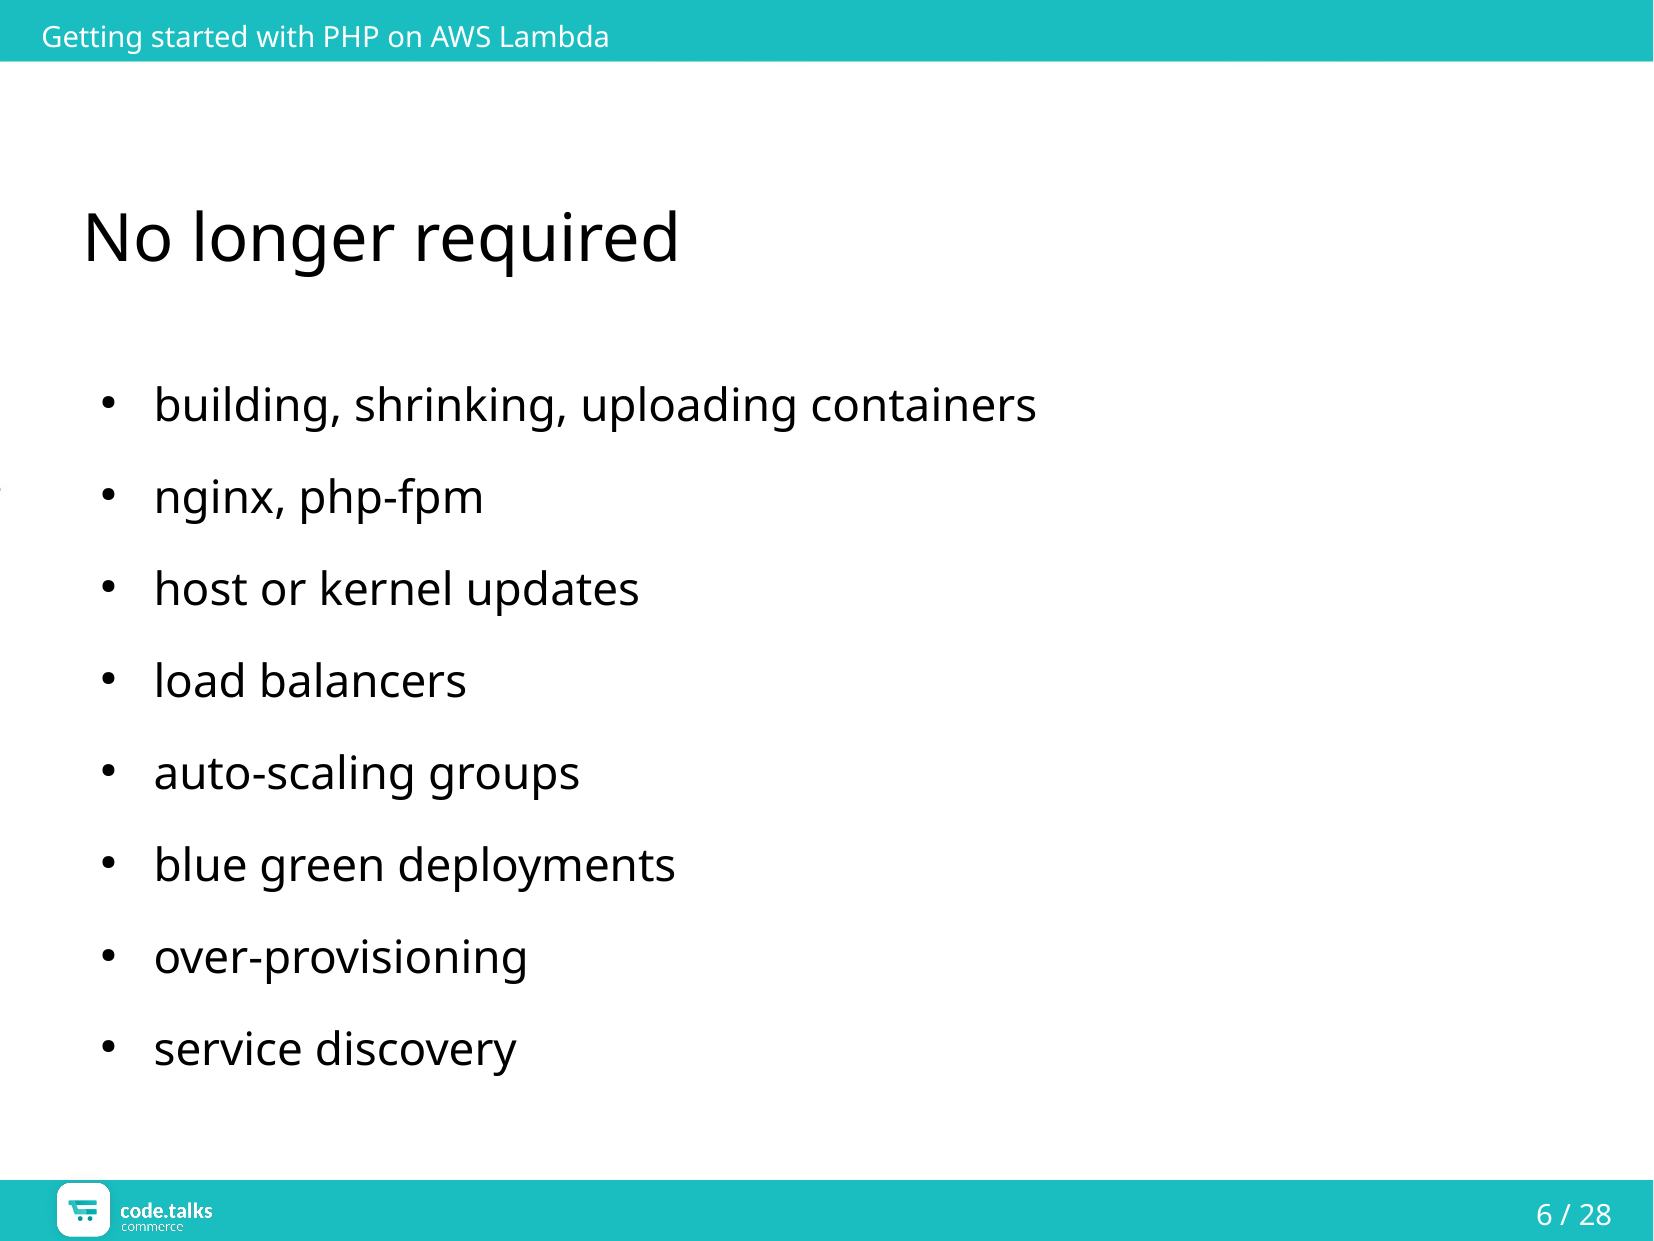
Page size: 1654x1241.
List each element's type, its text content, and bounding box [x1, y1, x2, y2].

title No longer required [82, 139, 1571, 332]
picture [0, 0, 1654, 1241]
list building, shrinking, uploading containers nginx, php-fpm host or kernel updates load balancers auto-scaling groups blue green deployments over-provisioning service discovery [82, 372, 1571, 1013]
